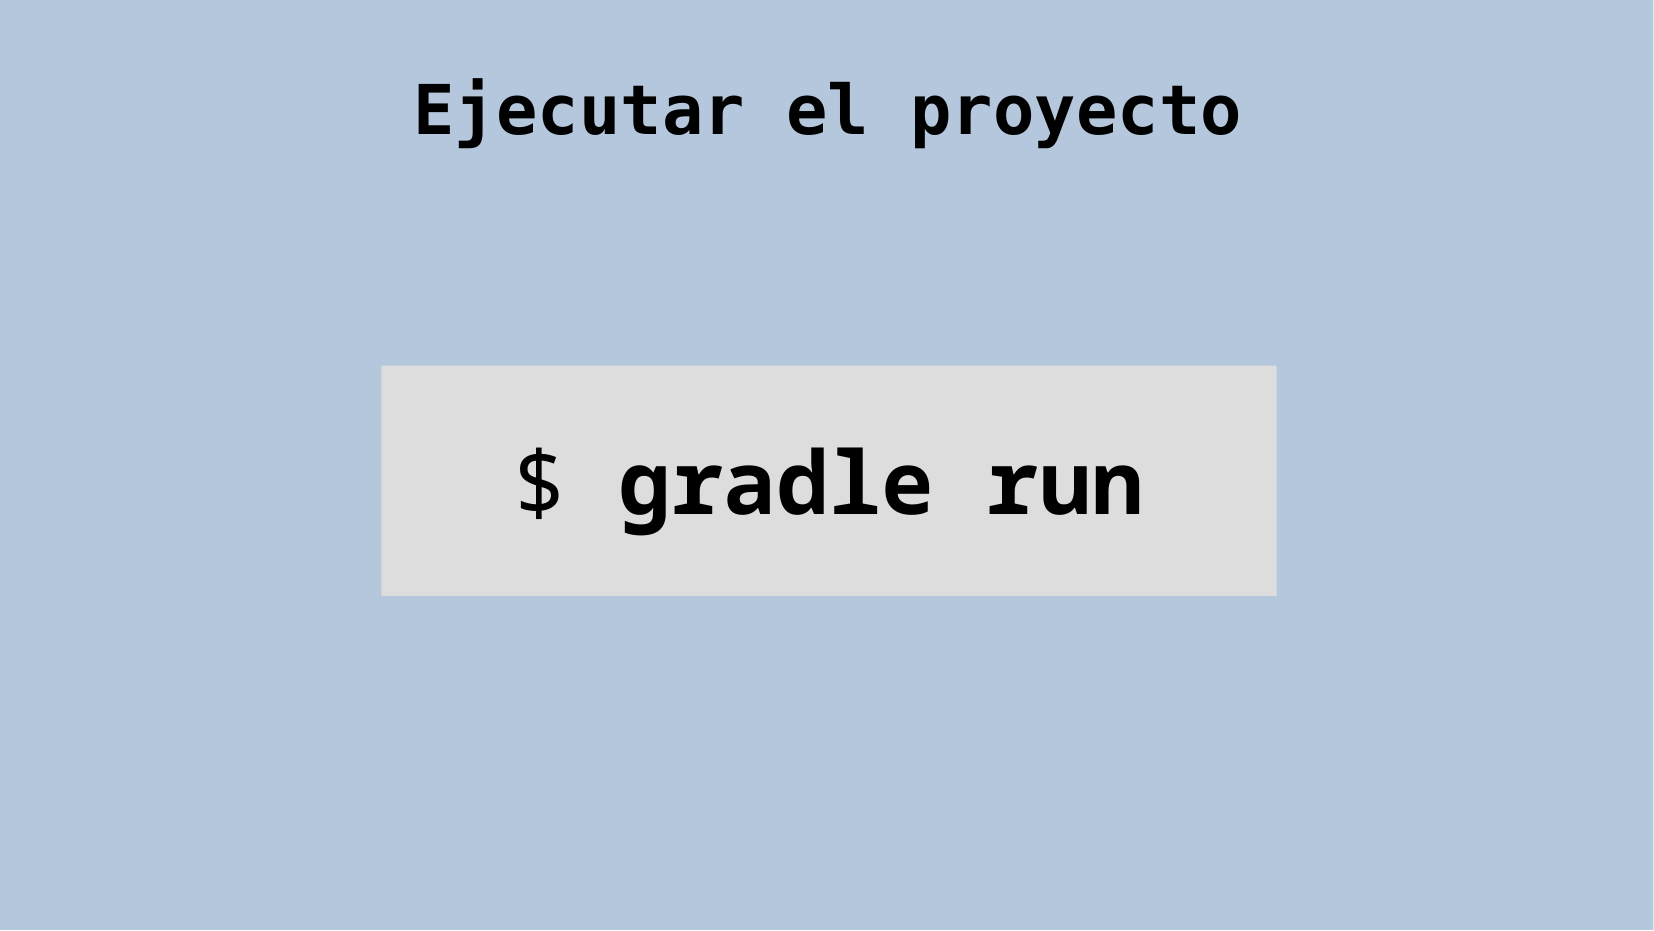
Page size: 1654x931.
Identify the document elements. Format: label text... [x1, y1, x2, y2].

text_box $ gradle run [381, 365, 1277, 596]
title Ejecutar el proyecto [84, 10, 1573, 212]
